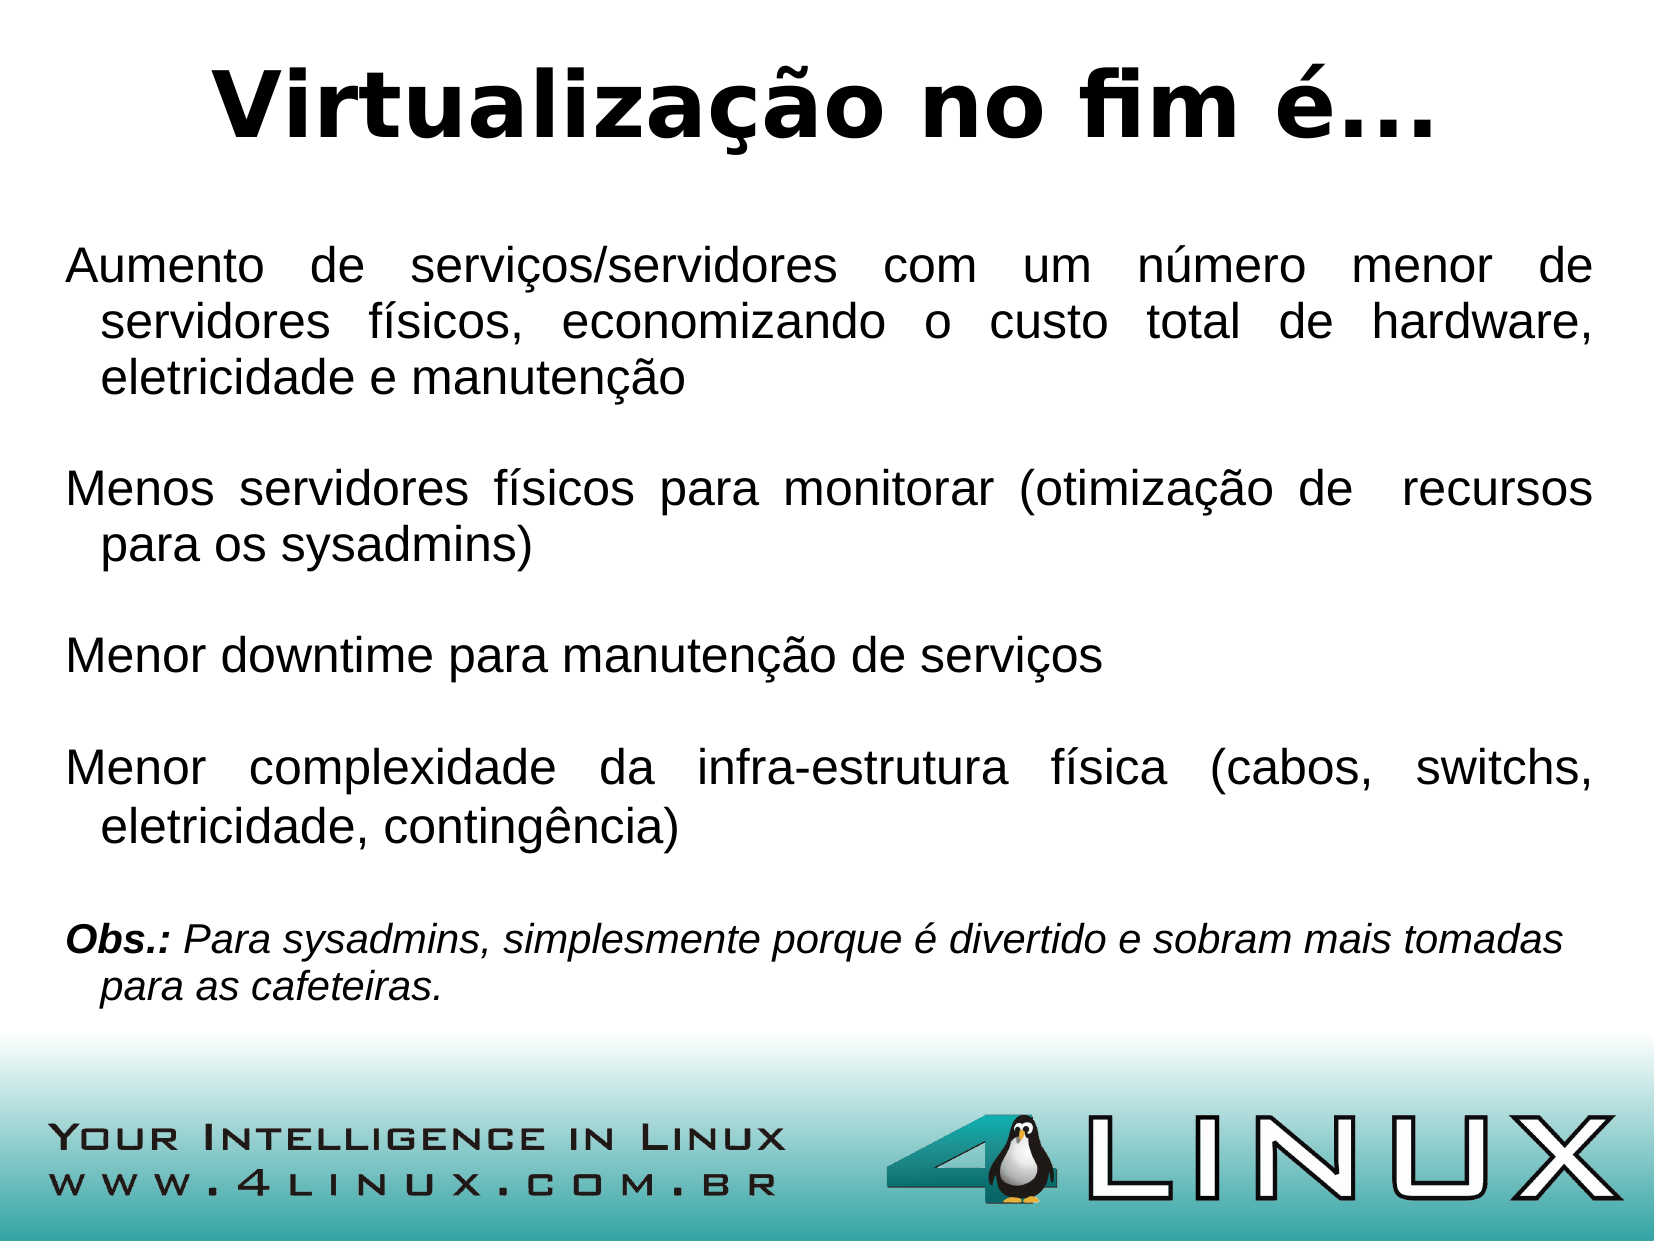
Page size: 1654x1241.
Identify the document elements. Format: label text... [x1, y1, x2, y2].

title Virtualização no fim é... [0, 9, 1654, 202]
picture [885, 1104, 1625, 1211]
text_box Aumento de serviços/servidores com um número menor de servidores físicos, economizando o custo total de hardware, eletricidade e manutenção Menos servidores físicos para monitorar (otimização de recursos para os sysadmins) Menor downtime para manutenção de serviços Menor complexidade da infra-estrutura física (cabos, switchs, eletricidade, contingência) Obs.: Para sysadmins, simplesmente porque é divertido e sobram mais tomadas para as cafeteiras. [29, 220, 1595, 1026]
picture [47, 1121, 786, 1196]
